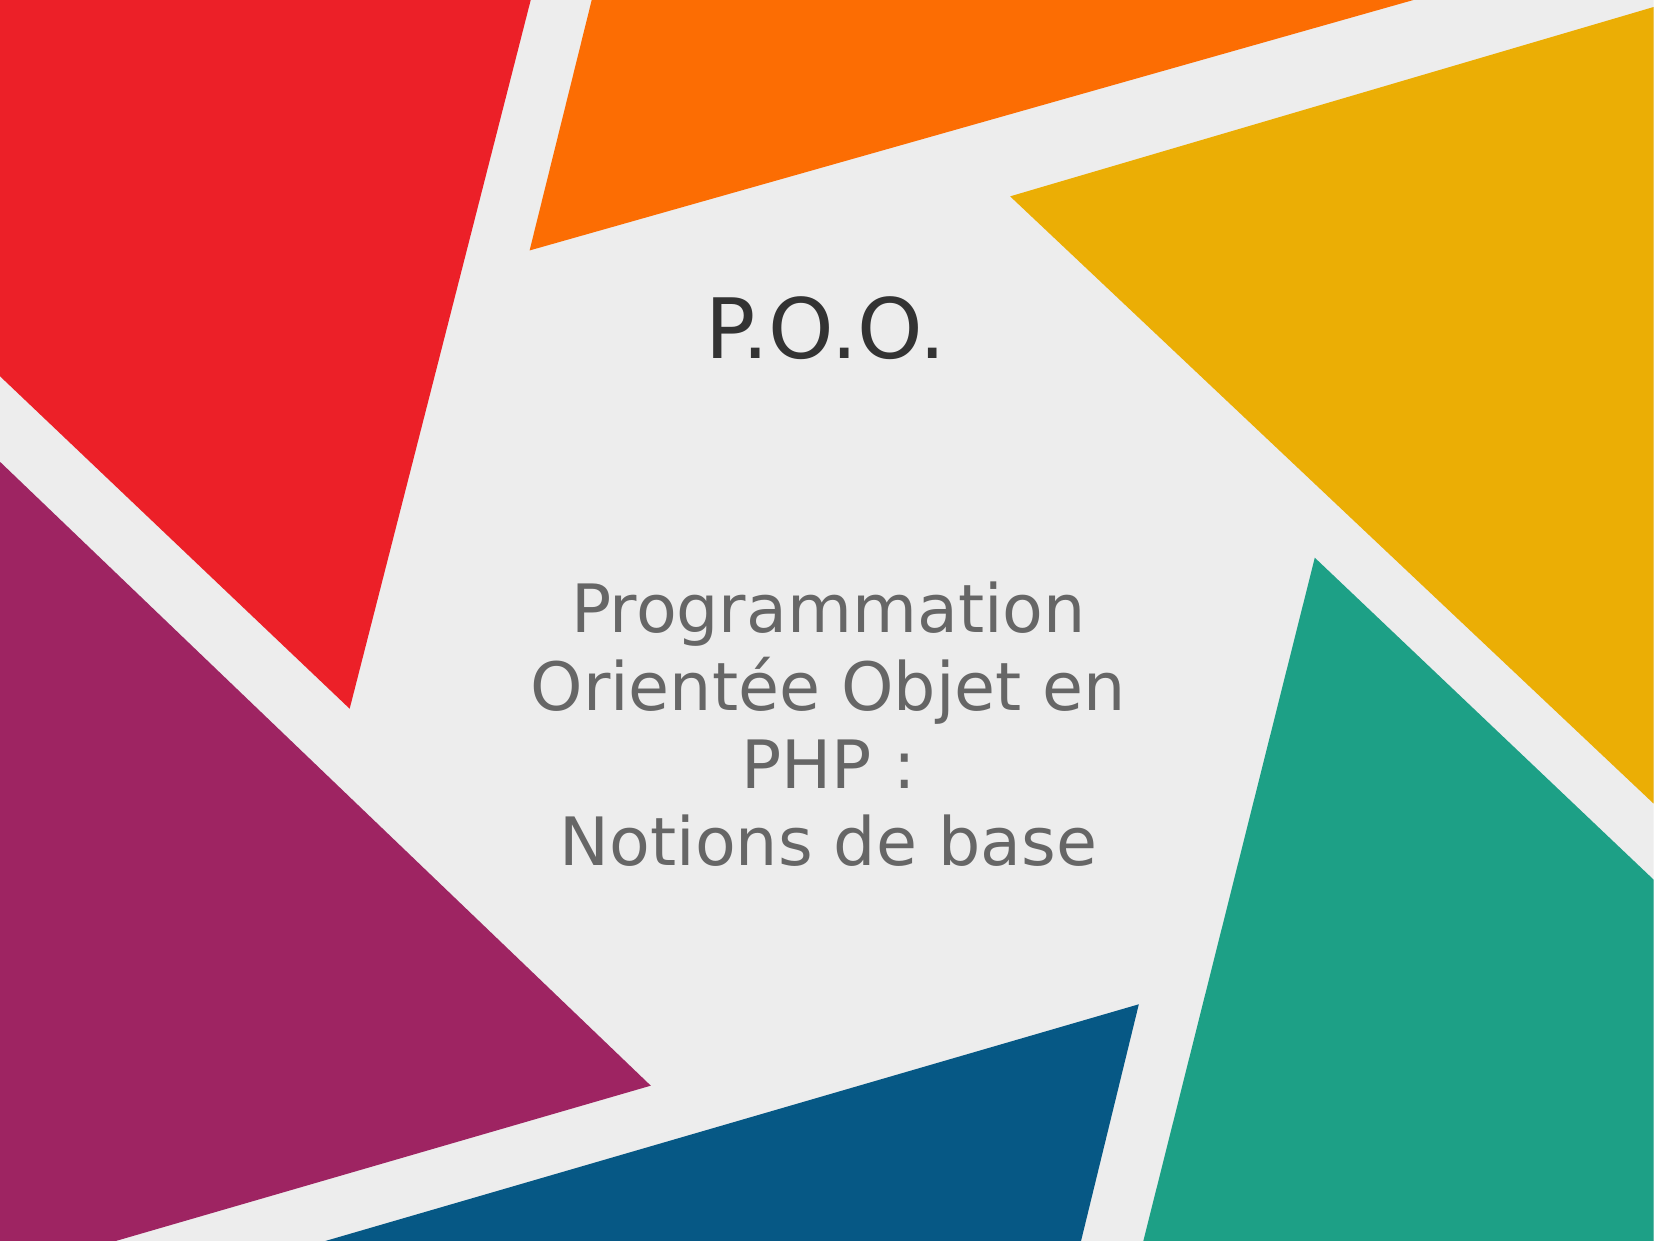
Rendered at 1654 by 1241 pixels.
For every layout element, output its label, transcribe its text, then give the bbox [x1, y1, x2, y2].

title P.O.O. [467, 226, 1185, 434]
subtitle Programmation Orientée Objet en PHP : Notions de base [467, 447, 1191, 1005]
